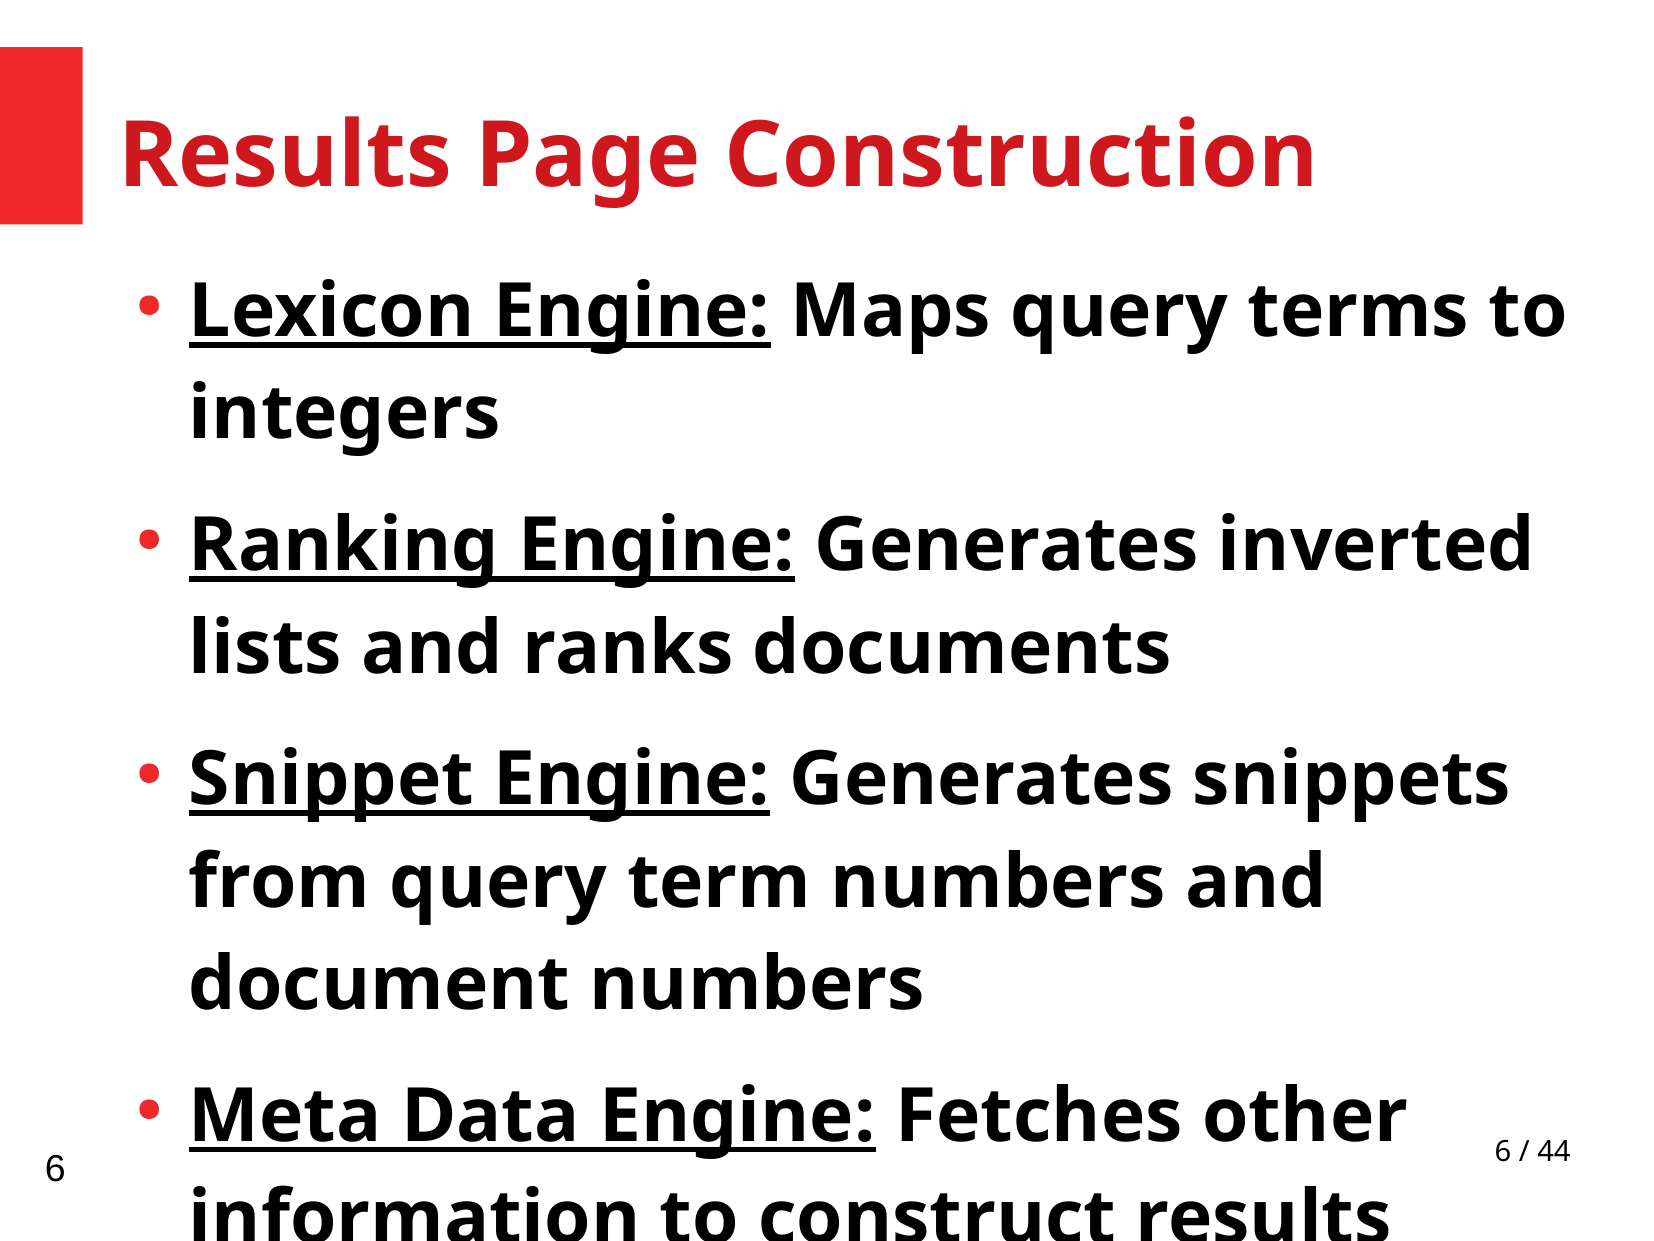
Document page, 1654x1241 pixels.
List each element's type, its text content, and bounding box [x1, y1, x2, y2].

title Results Page Construction [118, 49, 1571, 256]
text_box 6 [30, 1140, 76, 1197]
list Lexicon Engine: Maps query terms to integers Ranking Engine: Generates inverted lists and ranks documents Snippet Engine: Generates snippets from query term numbers and document numbers Meta Data Engine: Fetches other information to construct results page (e.g., URI, page title, document type, size, ...etc.) [118, 256, 1576, 1186]
